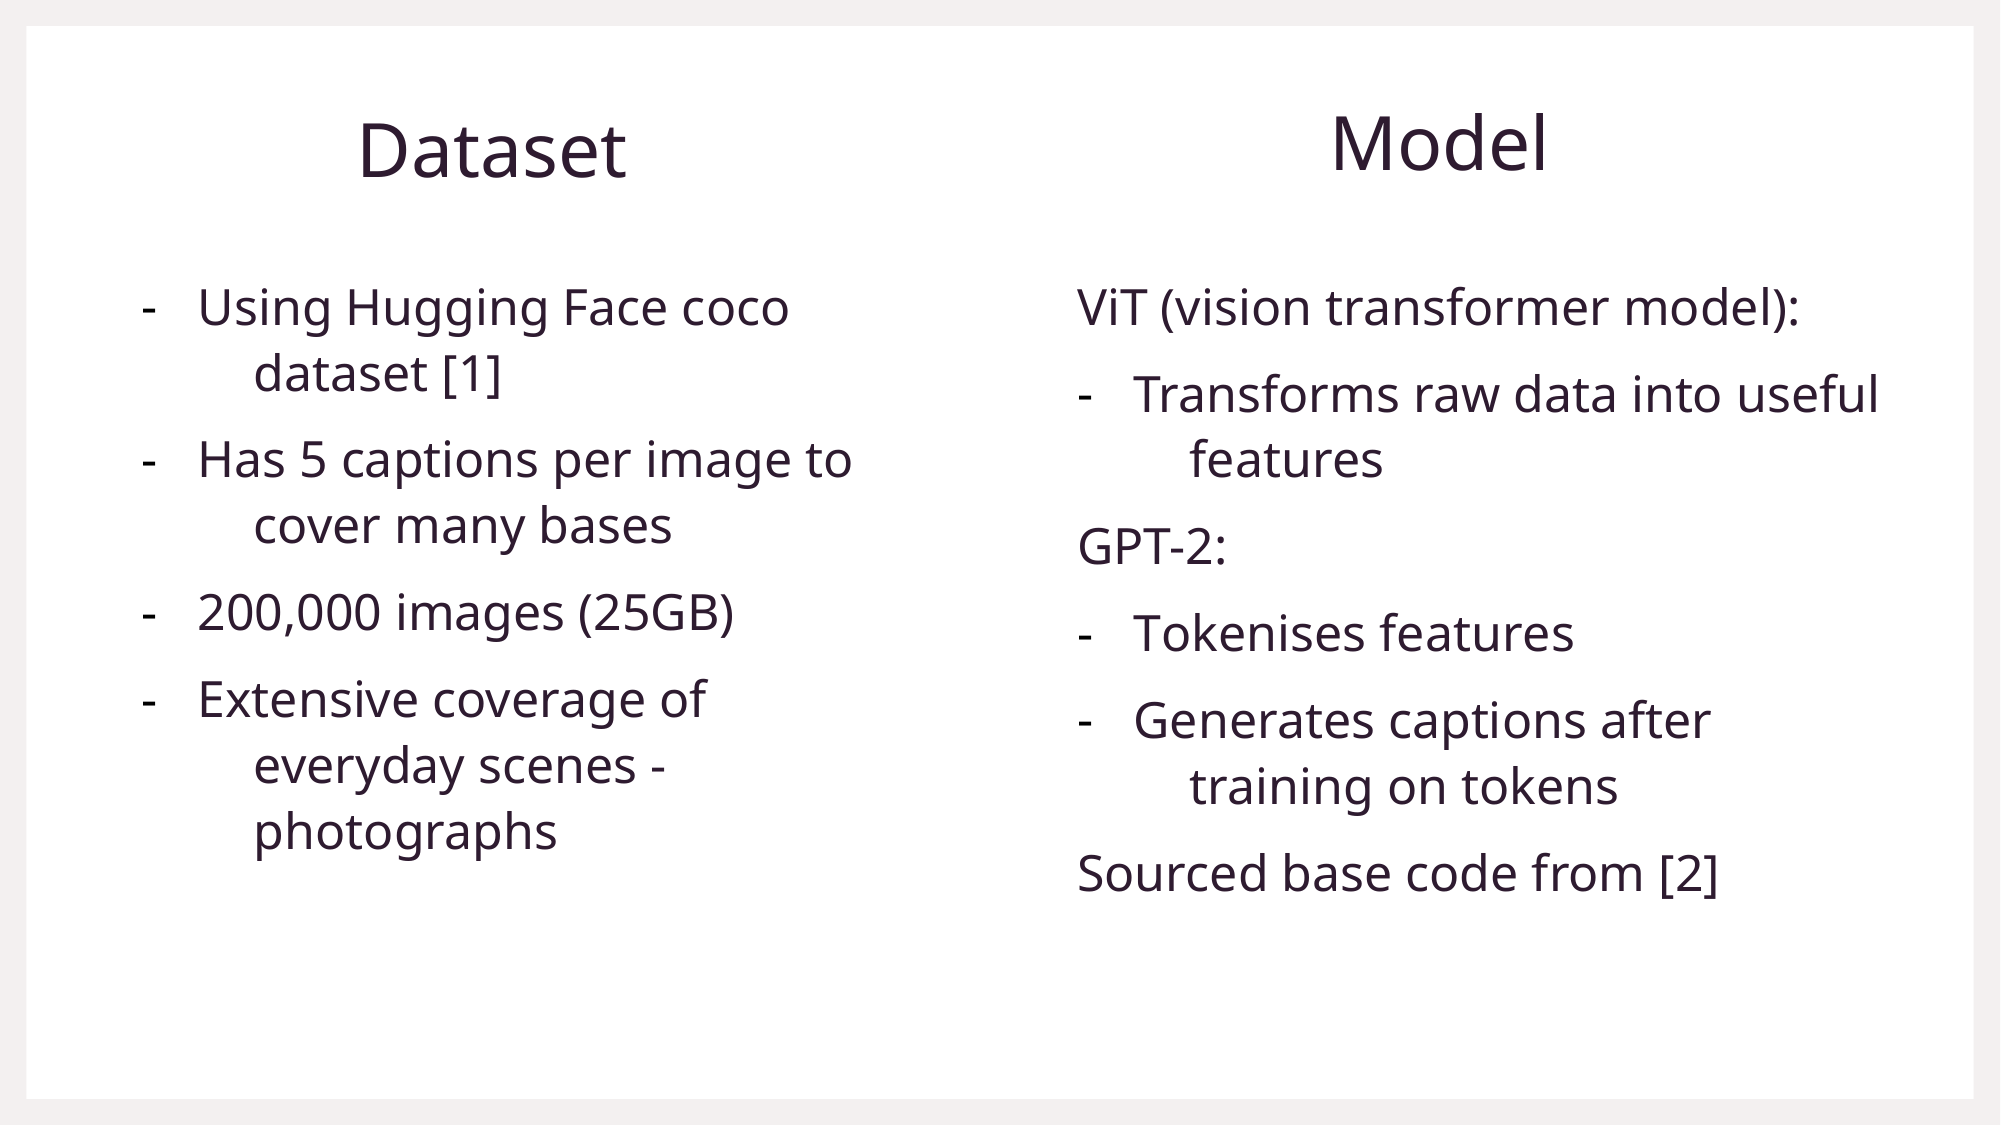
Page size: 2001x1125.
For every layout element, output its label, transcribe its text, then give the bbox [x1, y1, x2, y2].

title Dataset [341, 86, 695, 182]
text_box Model [1314, 79, 1668, 175]
text_box ViT (vision transformer model): Transforms raw data into useful features GPT-2: Tokenises features Generates captions after training on tokens Sourced base code from [2] [1062, 261, 1919, 913]
list Using Hugging Face coco dataset [1] Has 5 captions per image to cover many bases 200,000 images (25GB) Extensive coverage of everyday scenes - photographs [126, 261, 894, 913]
